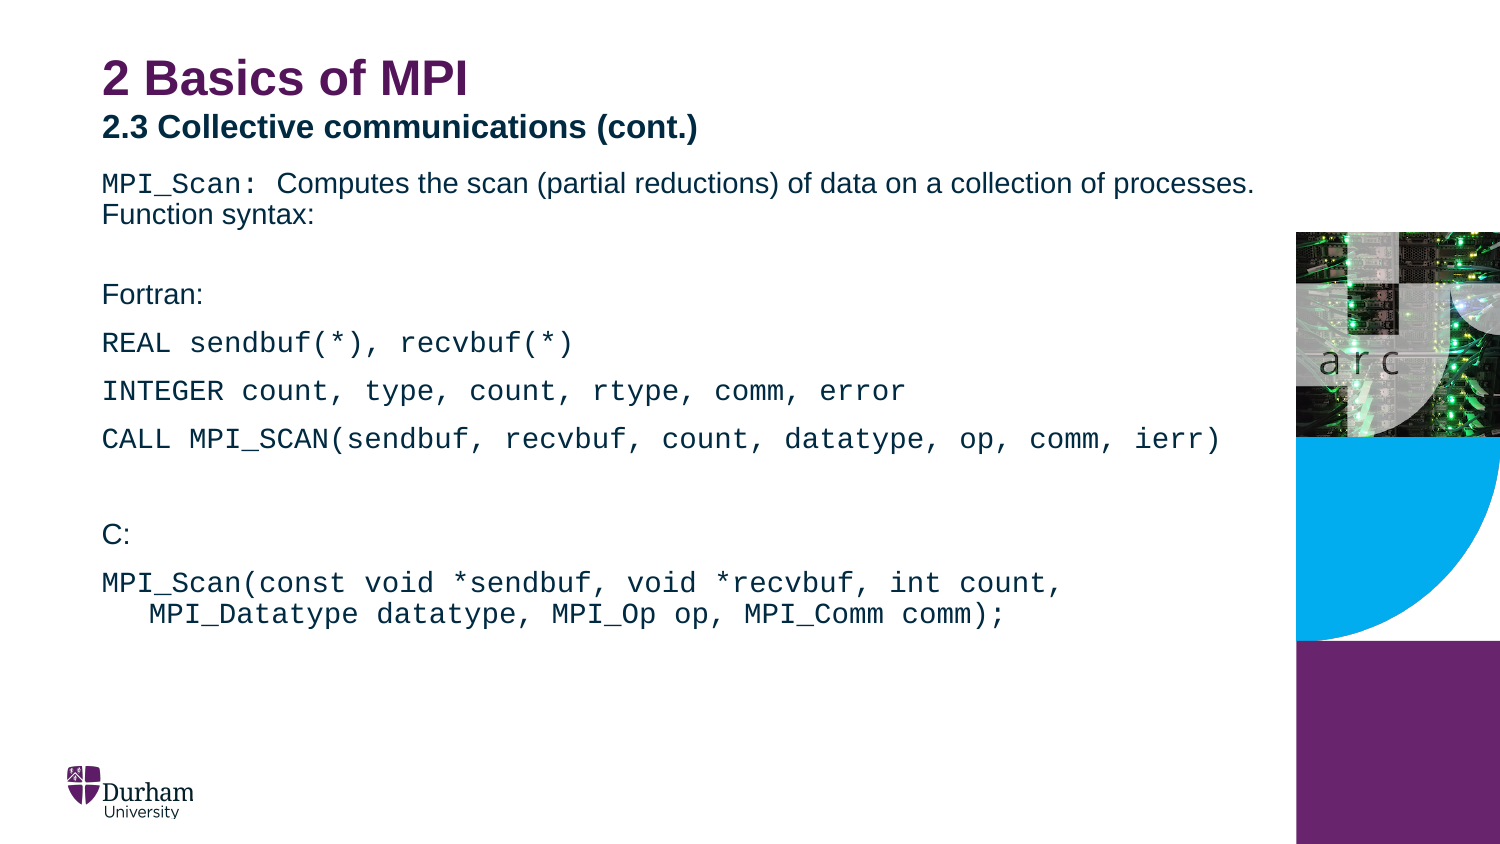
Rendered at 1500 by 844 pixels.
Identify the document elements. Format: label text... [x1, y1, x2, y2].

list MPI_Scan: Computes the scan (partial reductions) of data on a collection of processes. Function syntax: Fortran: REAL sendbuf(*), recvbuf(*) INTEGER count, type, count, rtype, comm, error CALL MPI_SCAN(sendbuf, recvbuf, count, datatype, op, comm, ierr) C: MPI_Scan(const void *sendbuf, void *recvbuf, int count, MPI_Datatype datatype, MPI_Op op, MPI_Comm comm); [101, 168, 1285, 754]
picture [1332, 467, 1500, 640]
title 2 Basics of MPI 2.3 Collective communications (cont.) [101, 45, 1399, 187]
text_box [1296, 640, 1500, 844]
picture [67, 766, 193, 819]
picture [1296, 232, 1500, 436]
